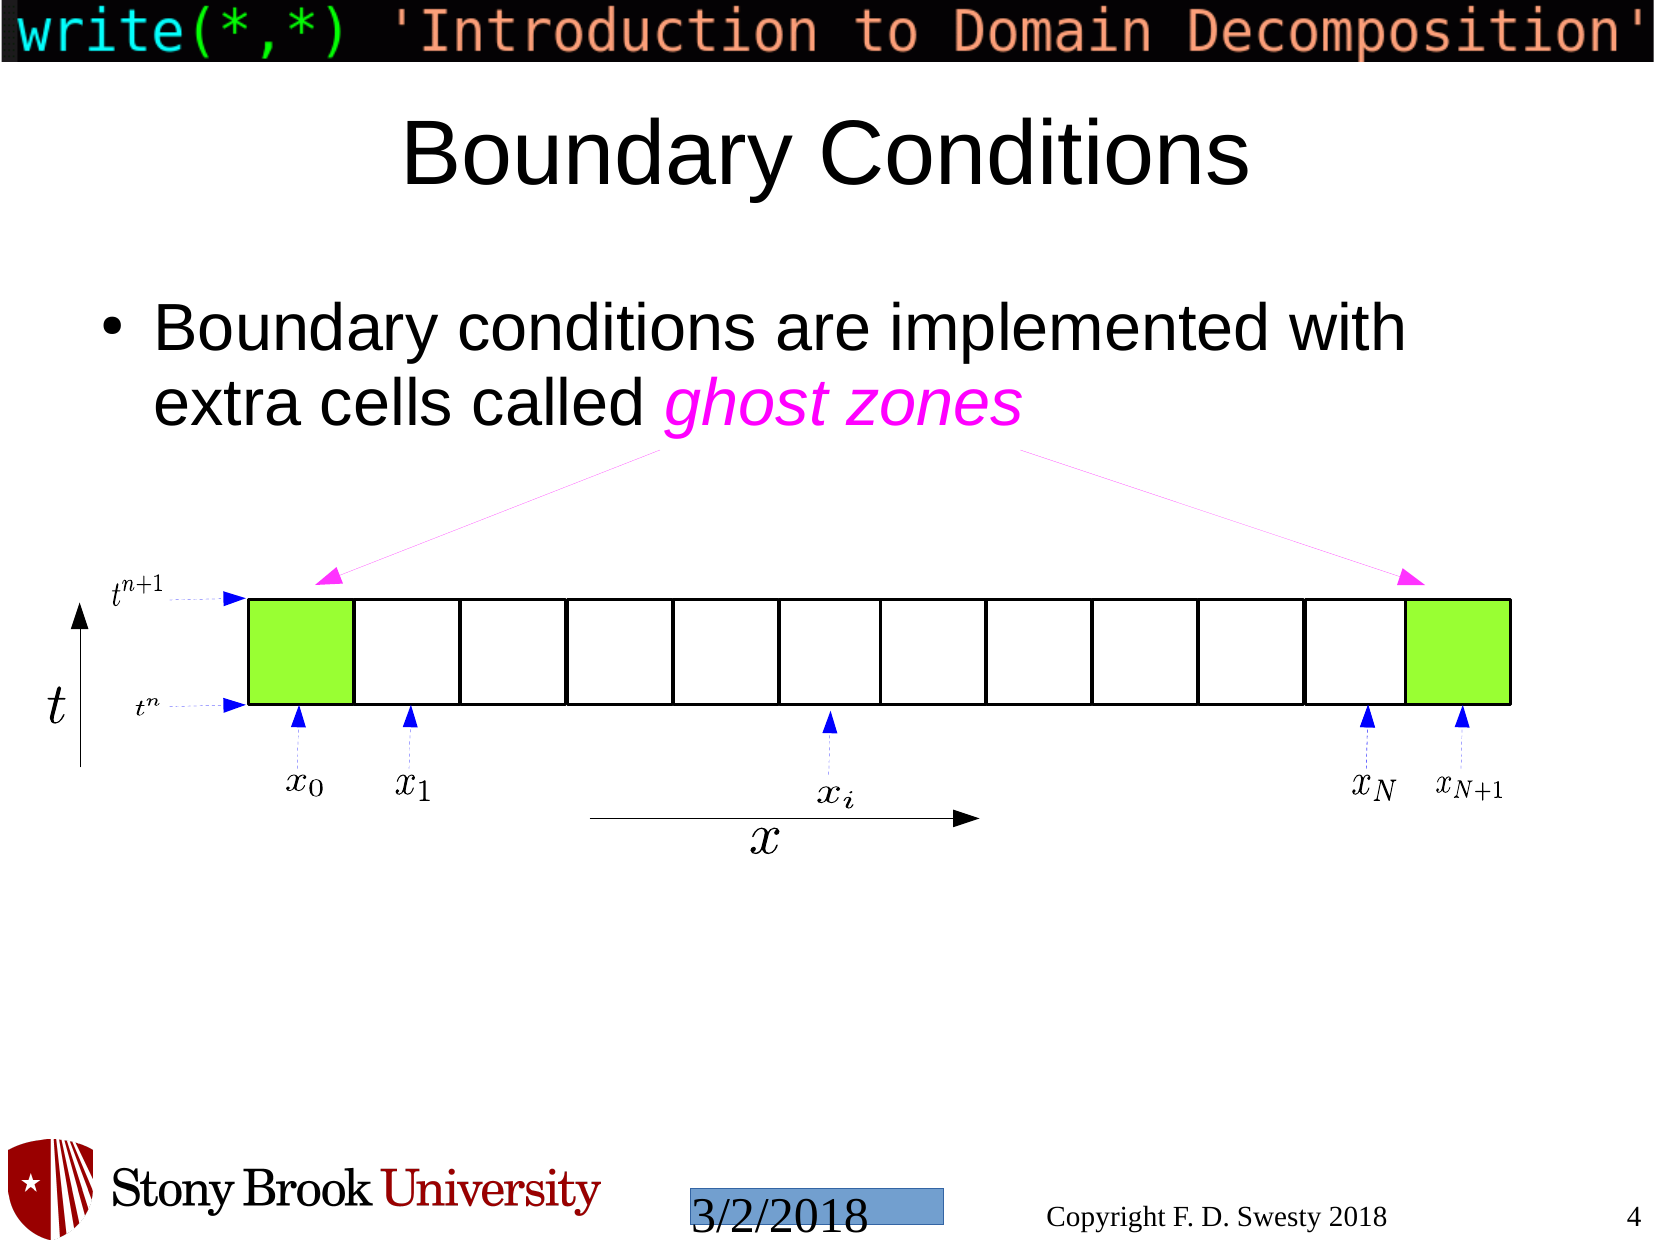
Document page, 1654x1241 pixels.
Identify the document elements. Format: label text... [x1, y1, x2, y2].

text_box [394, 774, 433, 801]
list Boundary conditions are implemented with extra cells called ghost zones [82, 290, 1571, 1156]
text_box [111, 574, 164, 607]
text_box [567, 599, 1304, 705]
text_box [1351, 774, 1398, 801]
text_box [248, 599, 566, 705]
text_box [1435, 776, 1504, 801]
text_box [1305, 599, 1511, 705]
picture [8, 1139, 601, 1240]
text_box [815, 786, 856, 809]
text_box [134, 698, 161, 716]
text_box [748, 827, 783, 855]
text_box [46, 686, 68, 724]
picture [1, 0, 1654, 62]
title Boundary Conditions [82, 49, 1571, 257]
text_box [285, 774, 325, 797]
